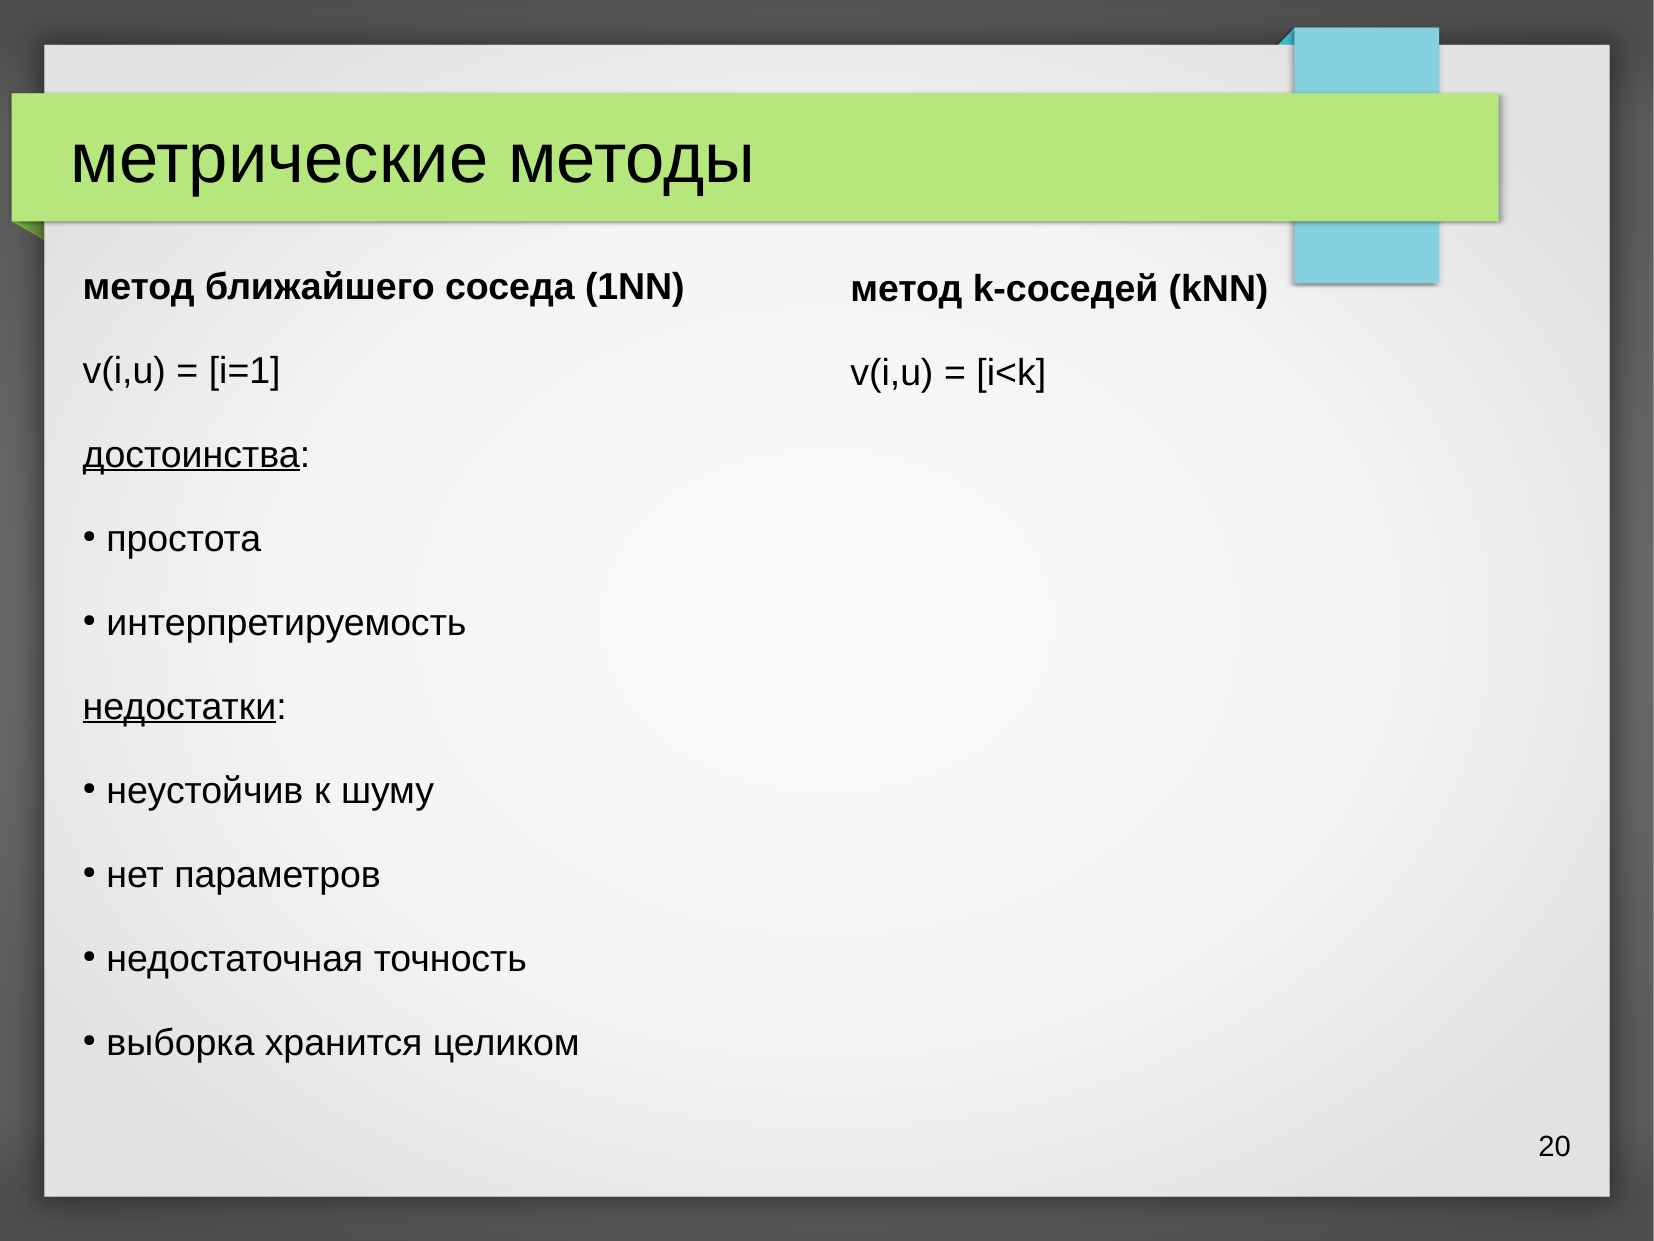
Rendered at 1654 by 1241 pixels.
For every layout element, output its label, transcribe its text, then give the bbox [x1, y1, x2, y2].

text_box метод k-соседей (kNN) v(i,u) = [i<k] [850, 248, 1560, 414]
text_box метод ближайшего соседа (1NN) v(i,u) = [i=1] достоинства: простота интерпретируемость недостатки: неустойчив к шуму нет параметров недостаточная точность выборка хранится целиком [82, 265, 721, 1063]
title метрические методы [70, 118, 1205, 199]
picture [0, 0, 1654, 1241]
